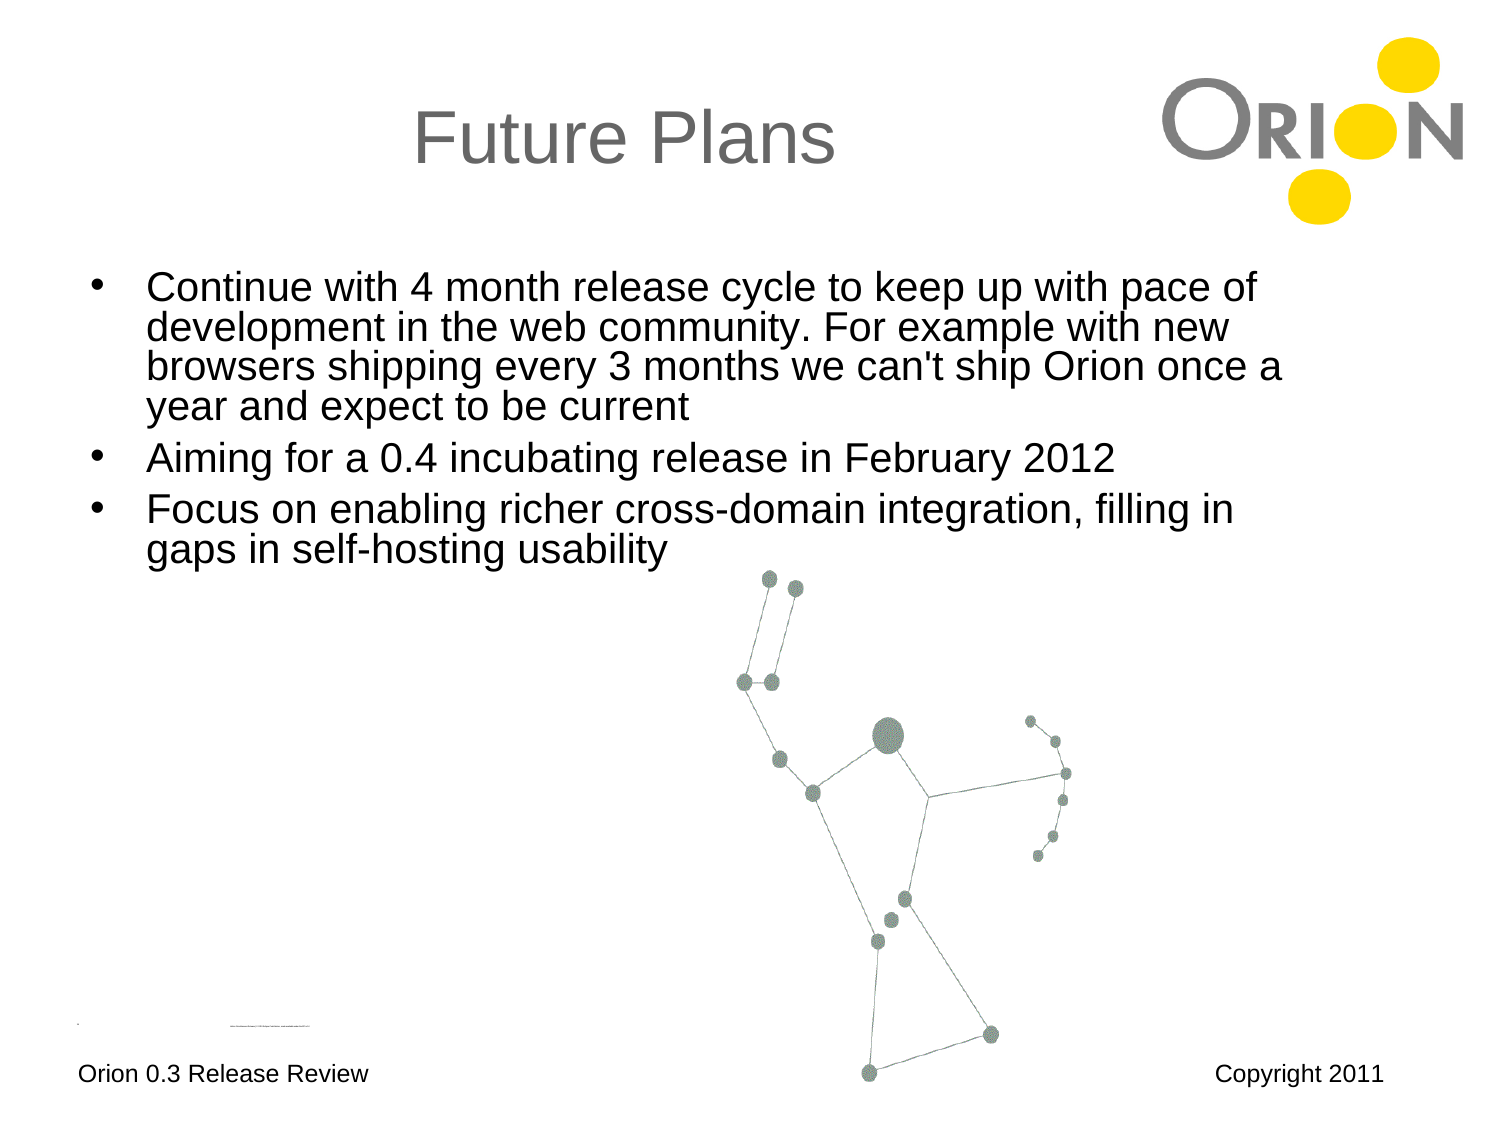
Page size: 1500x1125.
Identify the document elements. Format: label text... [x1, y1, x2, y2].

title Future Plans [74, 45, 1176, 233]
list Continue with 4 month release cycle to keep up with pace of development in the web community. For example with new browsers shipping every 3 months we can't ship Orion once a year and expect to be current Aiming for a 0.4 incubating release in February 2012 Focus on enabling richer cross-domain integration, filling in gaps in self-hosting usability [75, 262, 1351, 1006]
picture [712, 562, 1088, 1088]
picture [1162, 37, 1463, 225]
